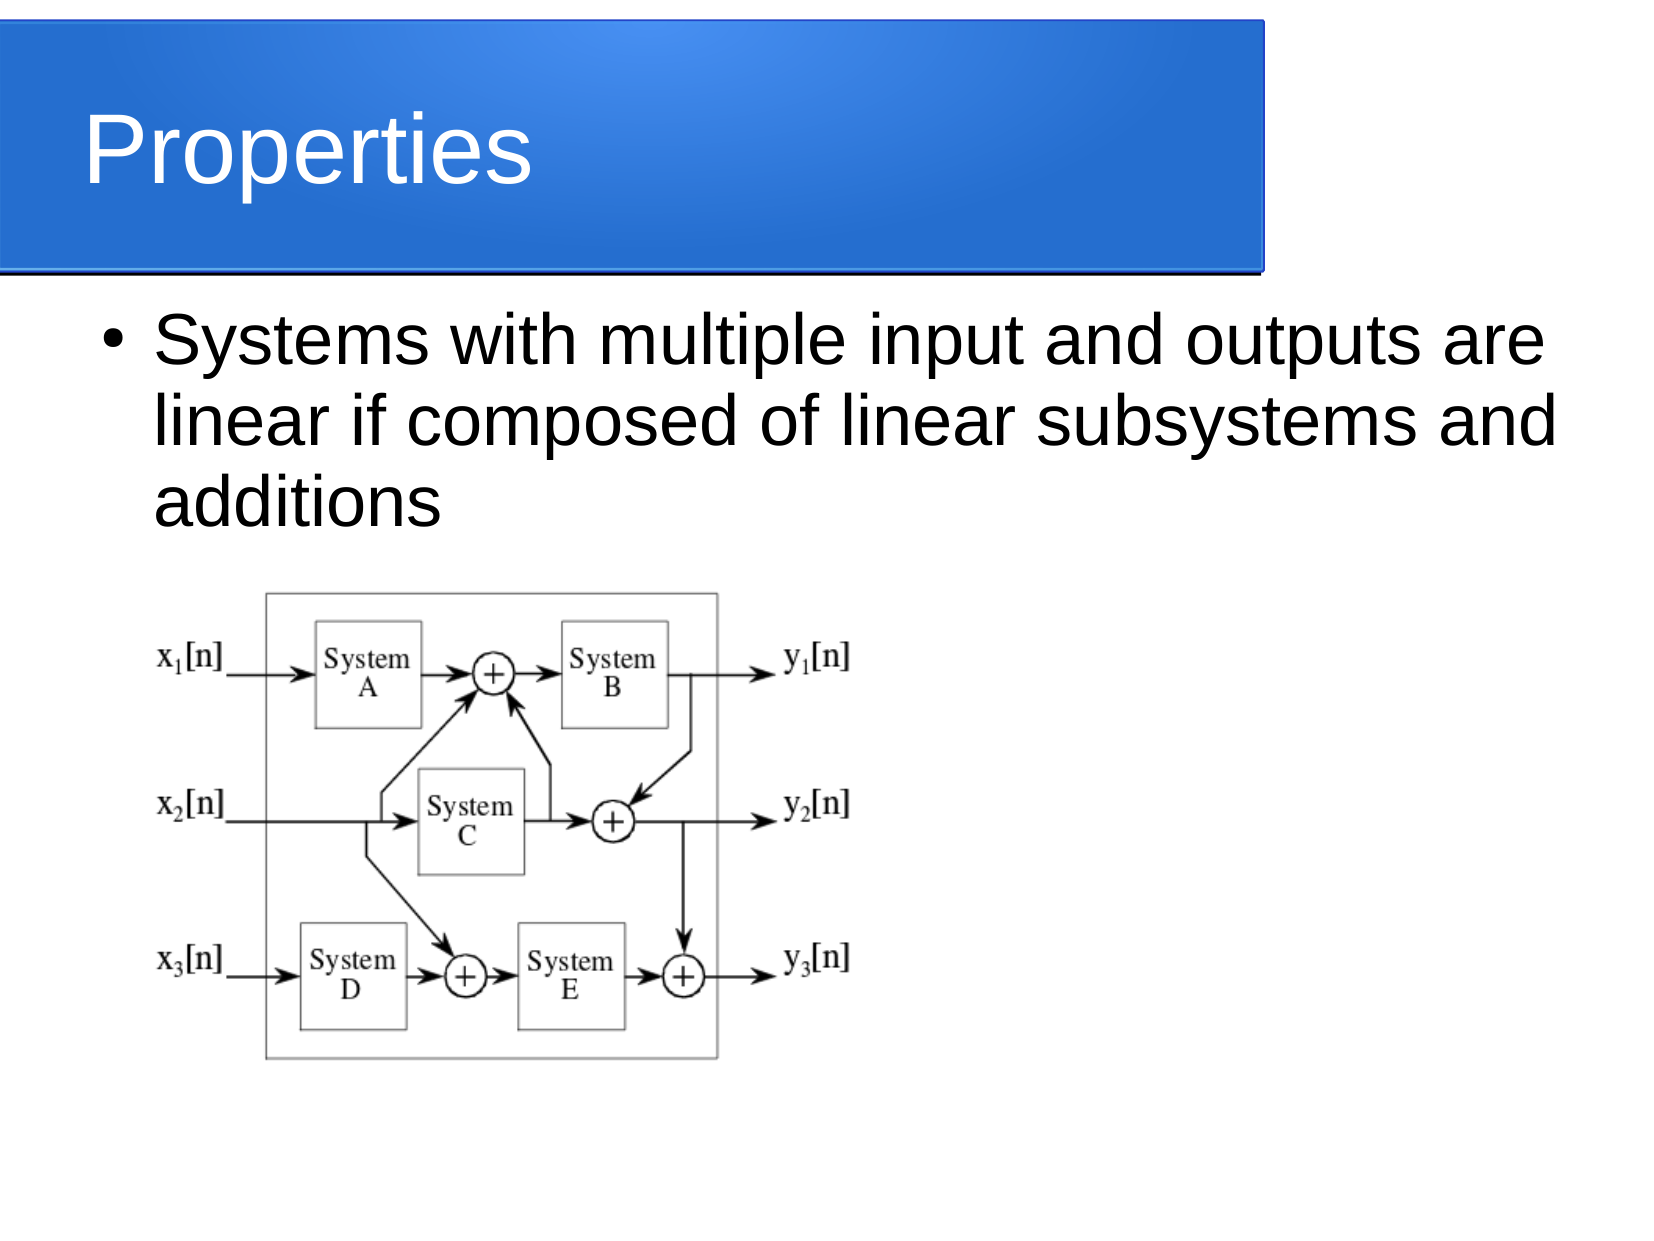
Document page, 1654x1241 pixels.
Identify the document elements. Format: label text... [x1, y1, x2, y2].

title Properties [82, 47, 1235, 252]
list Systems with multiple input and outputs are linear if composed of linear subsystems and additions [82, 299, 1571, 1019]
picture [150, 554, 854, 1076]
